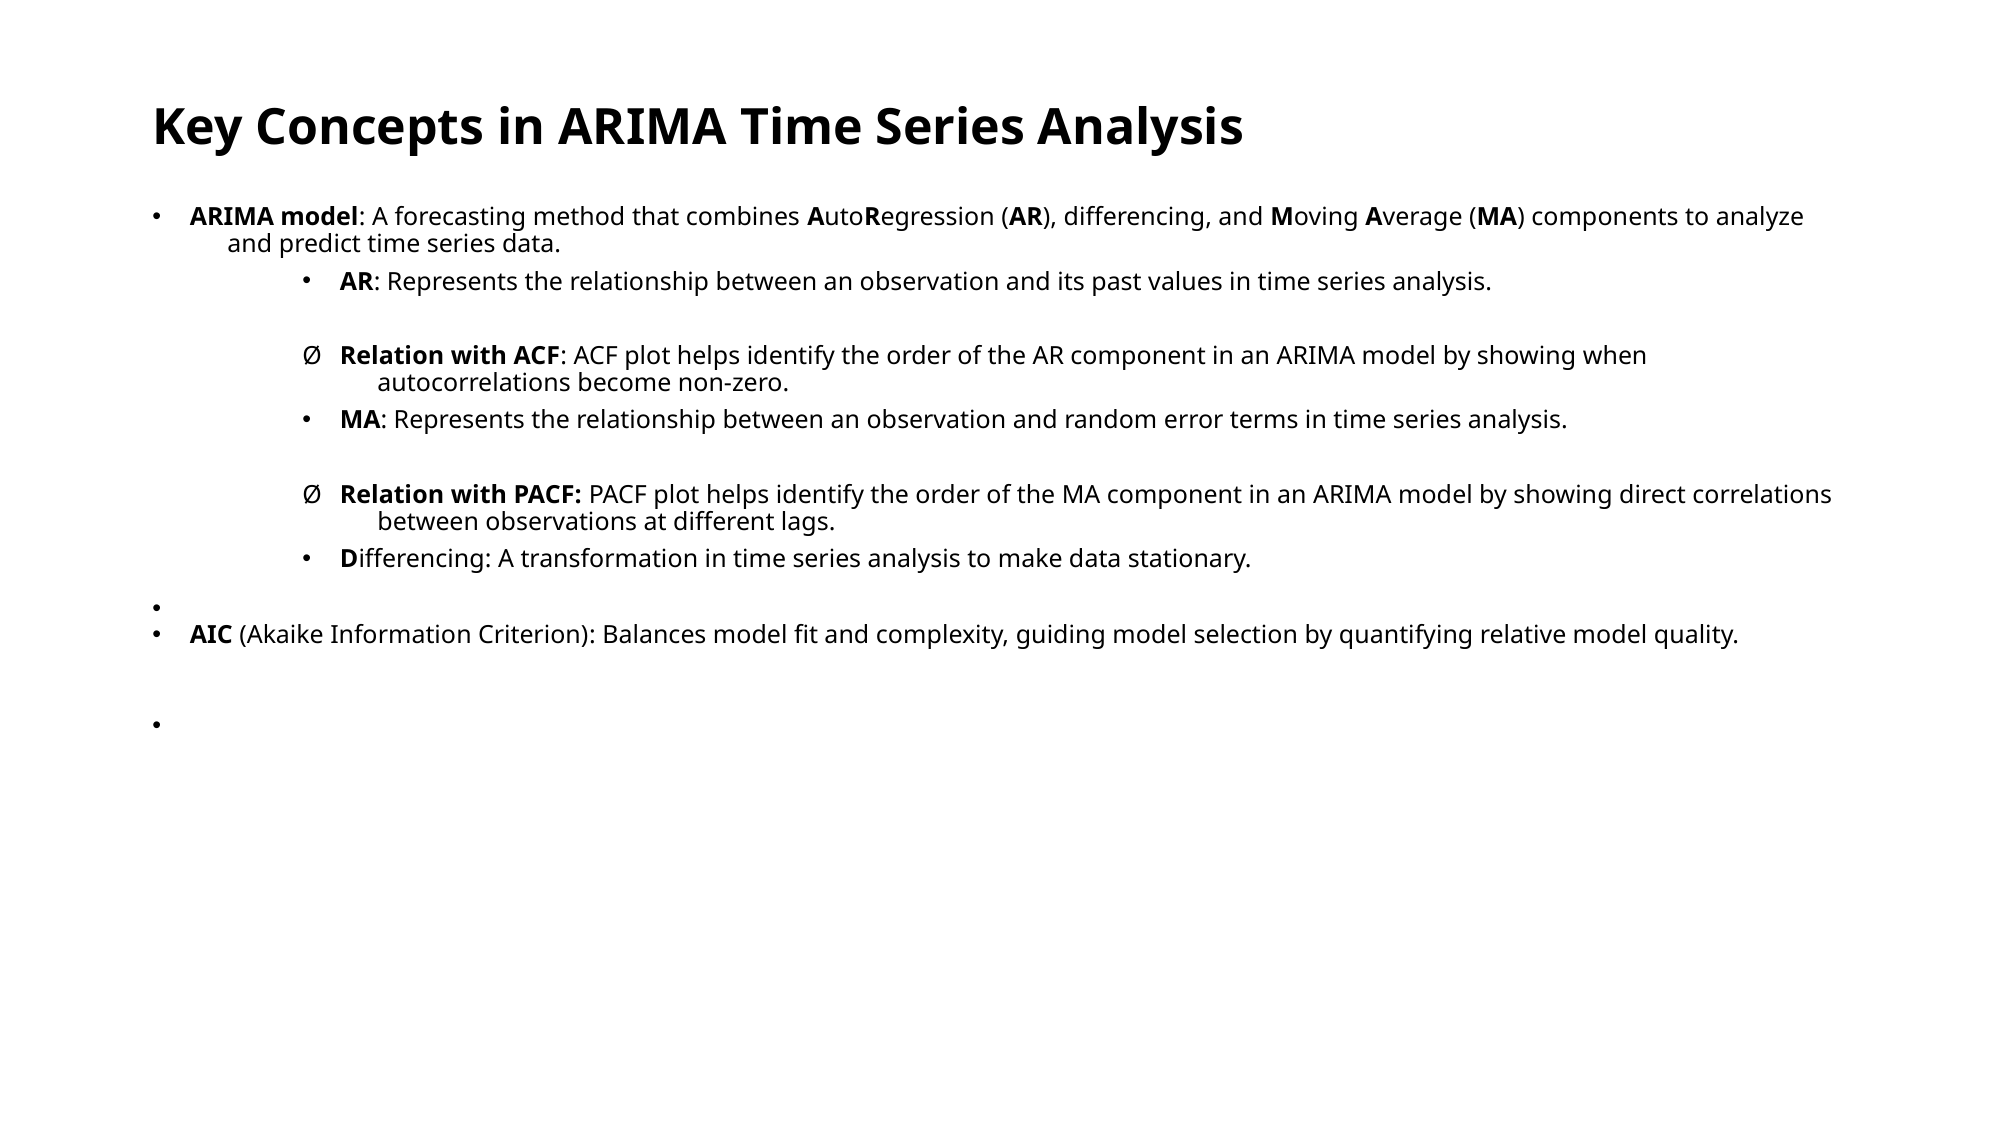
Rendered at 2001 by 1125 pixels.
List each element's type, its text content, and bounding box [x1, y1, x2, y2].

list ARIMA model: A forecasting method that combines AutoRegression (AR), differencing, and Moving Average (MA) components to analyze and predict time series data. AR: Represents the relationship between an observation and its past values in time series analysis. Relation with ACF: ACF plot helps identify the order of the AR component in an ARIMA model by showing when autocorrelations become non-zero. MA: Represents the relationship between an observation and random error terms in time series analysis. Relation with PACF: PACF plot helps identify the order of the MA component in an ARIMA model by showing direct correlations between observations at different lags. Differencing: A transformation in time series analysis to make data stationary. AIC (Akaike Information Criterion): Balances model fit and complexity, guiding model selection by quantifying relative model quality. [137, 196, 1863, 1014]
title Key Concepts in ARIMA Time Series Analysis [137, 59, 1863, 196]
